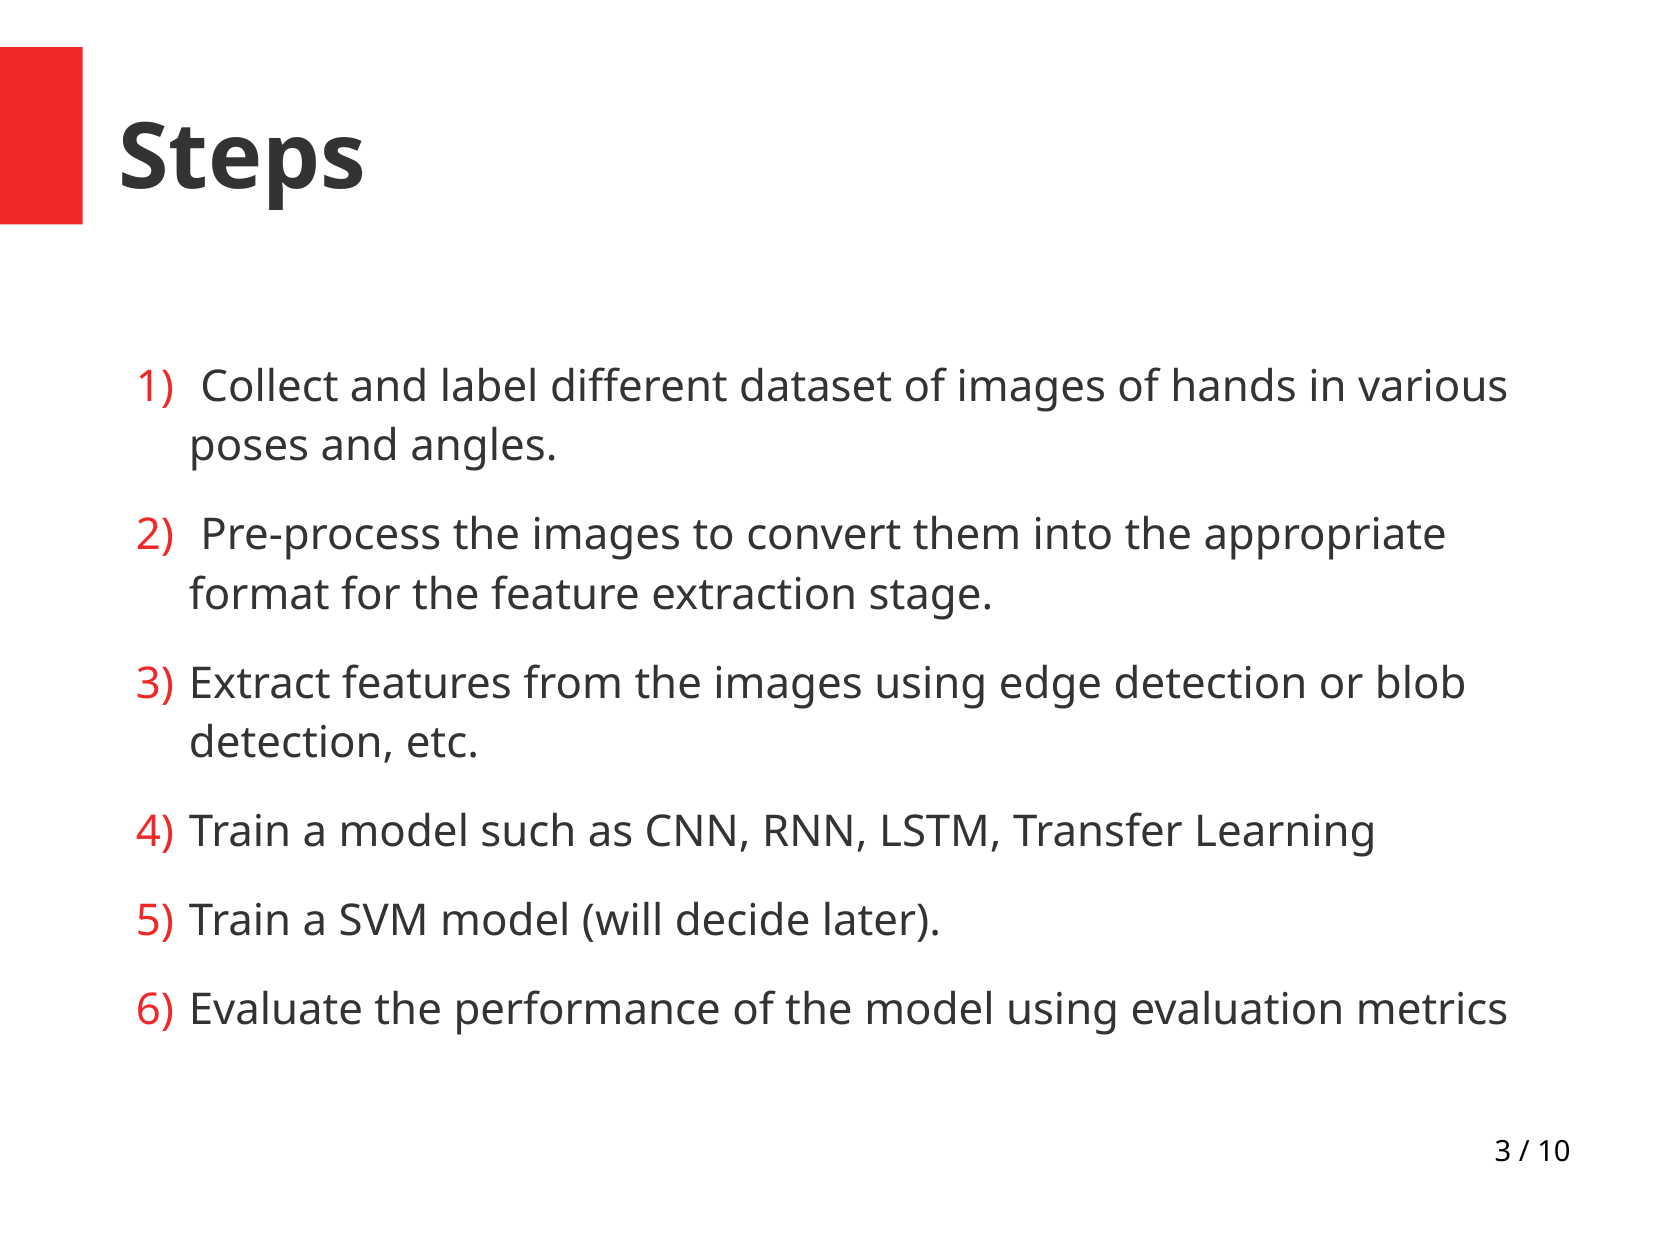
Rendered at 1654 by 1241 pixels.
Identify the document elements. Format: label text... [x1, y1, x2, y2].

list Collect and label different dataset of images of hands in various poses and angles. Pre-process the images to convert them into the appropriate format for the feature extraction stage. Extract features from the images using edge detection or blob detection, etc. Train a model such as CNN, RNN, LSTM, Transfer Learning Train a SVM model (will decide later). Evaluate the performance of the model using evaluation metrics [118, 354, 1536, 1074]
title Steps [118, 49, 1571, 257]
